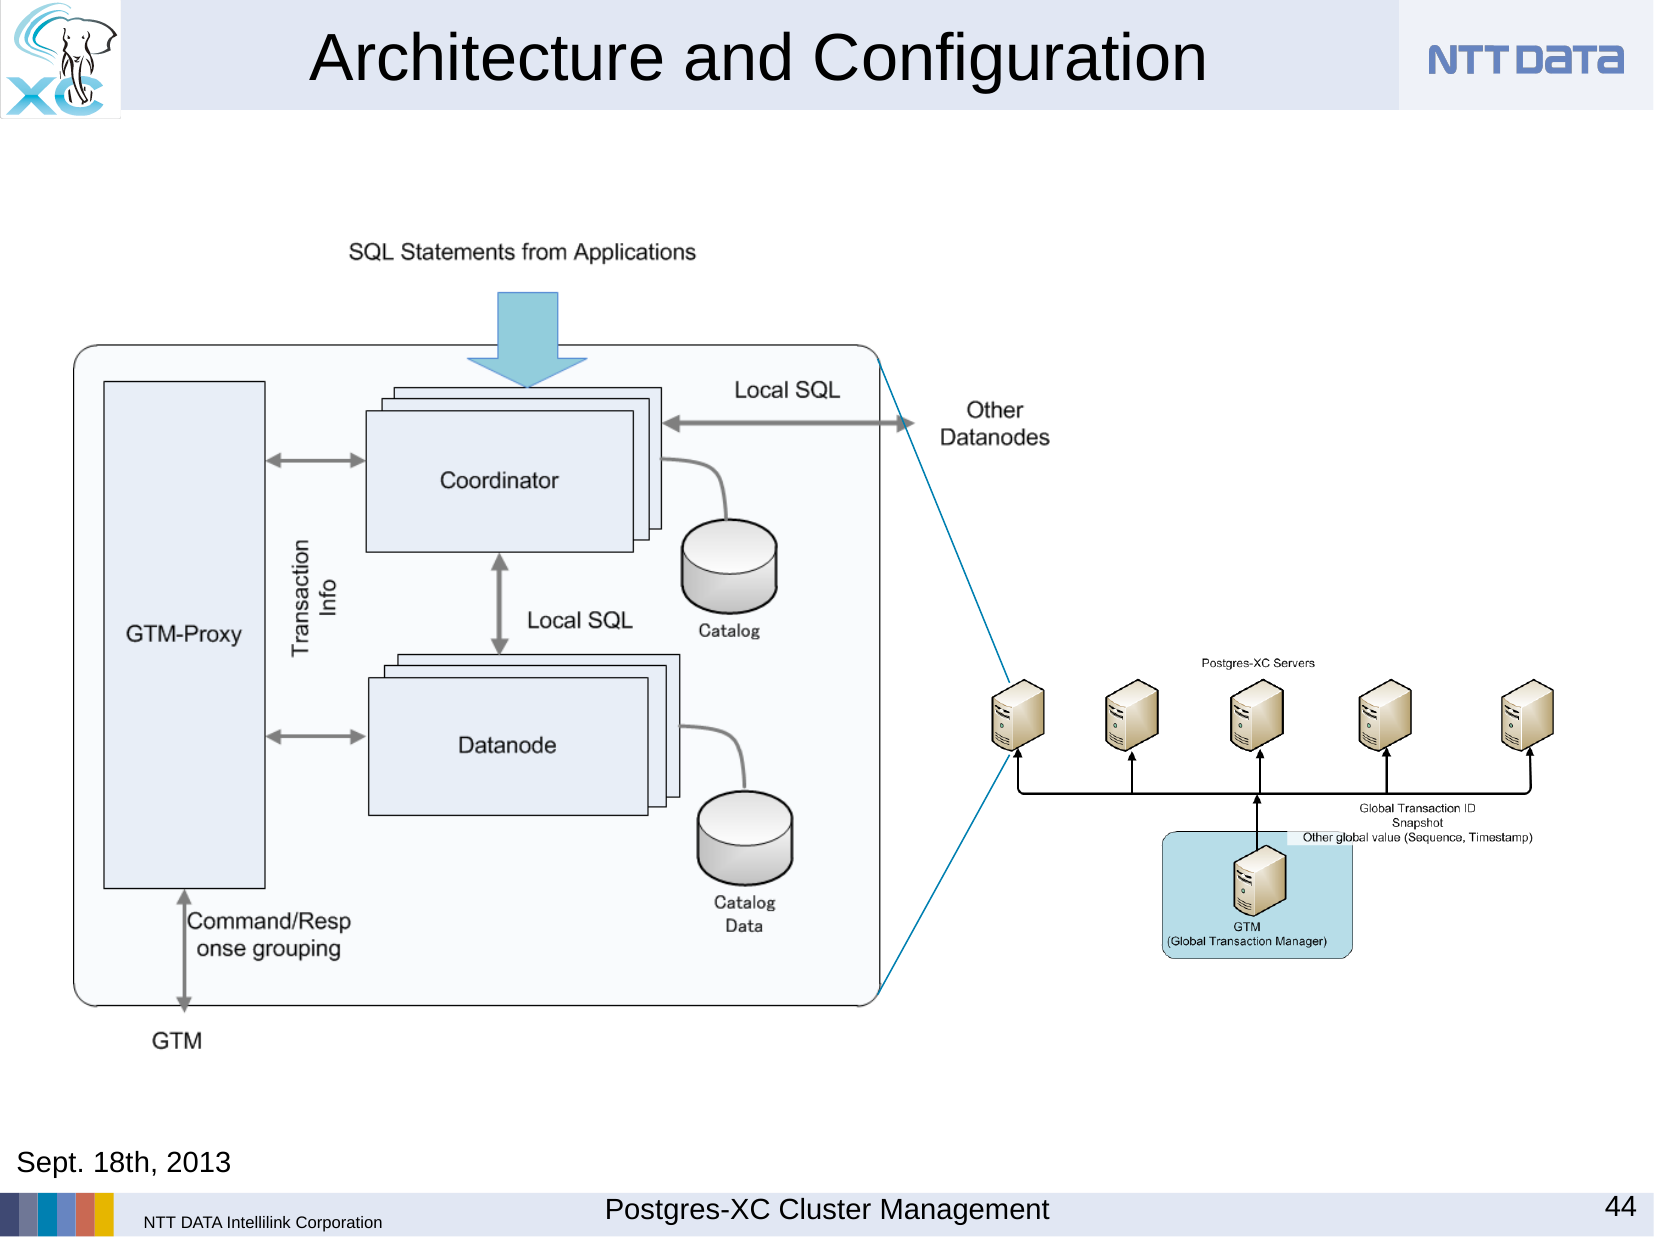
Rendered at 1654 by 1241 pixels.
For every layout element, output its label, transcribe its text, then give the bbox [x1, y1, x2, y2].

picture [1429, 45, 1624, 74]
title Architecture and Configuration [120, 3, 1399, 110]
picture [0, 0, 121, 119]
picture [73, 236, 1554, 1055]
